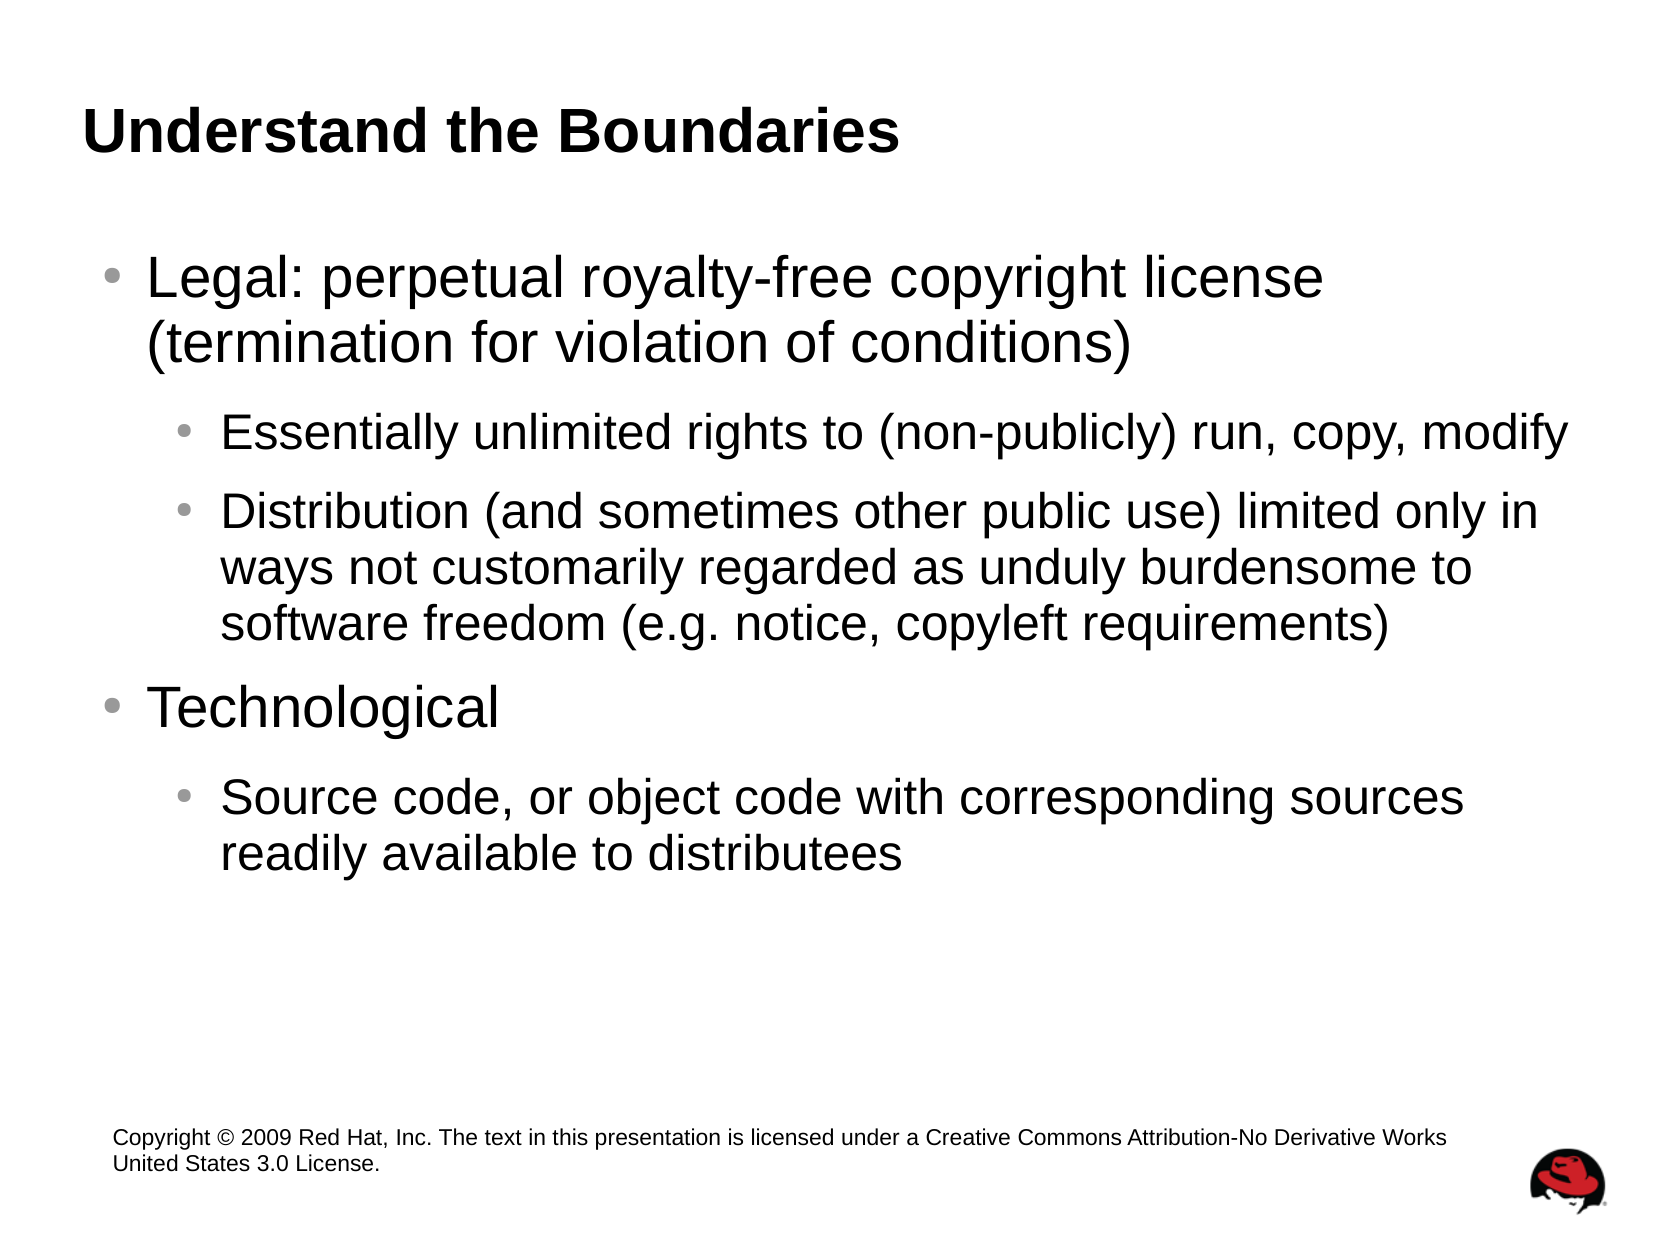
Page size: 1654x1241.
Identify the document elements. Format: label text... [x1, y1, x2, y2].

list Legal: perpetual royalty-free copyright license (termination for violation of conditions) Essentially unlimited rights to (non-publicly) run, copy, modify Distribution (and sometimes other public use) limited only in ways not customarily regarded as unduly burdensome to software freedom (e.g. notice, copyleft requirements) Technological Source code, or object code with corresponding sources readily available to distributees [86, 244, 1576, 1024]
title Understand the Boundaries [82, 45, 1571, 218]
picture [1529, 1146, 1613, 1224]
